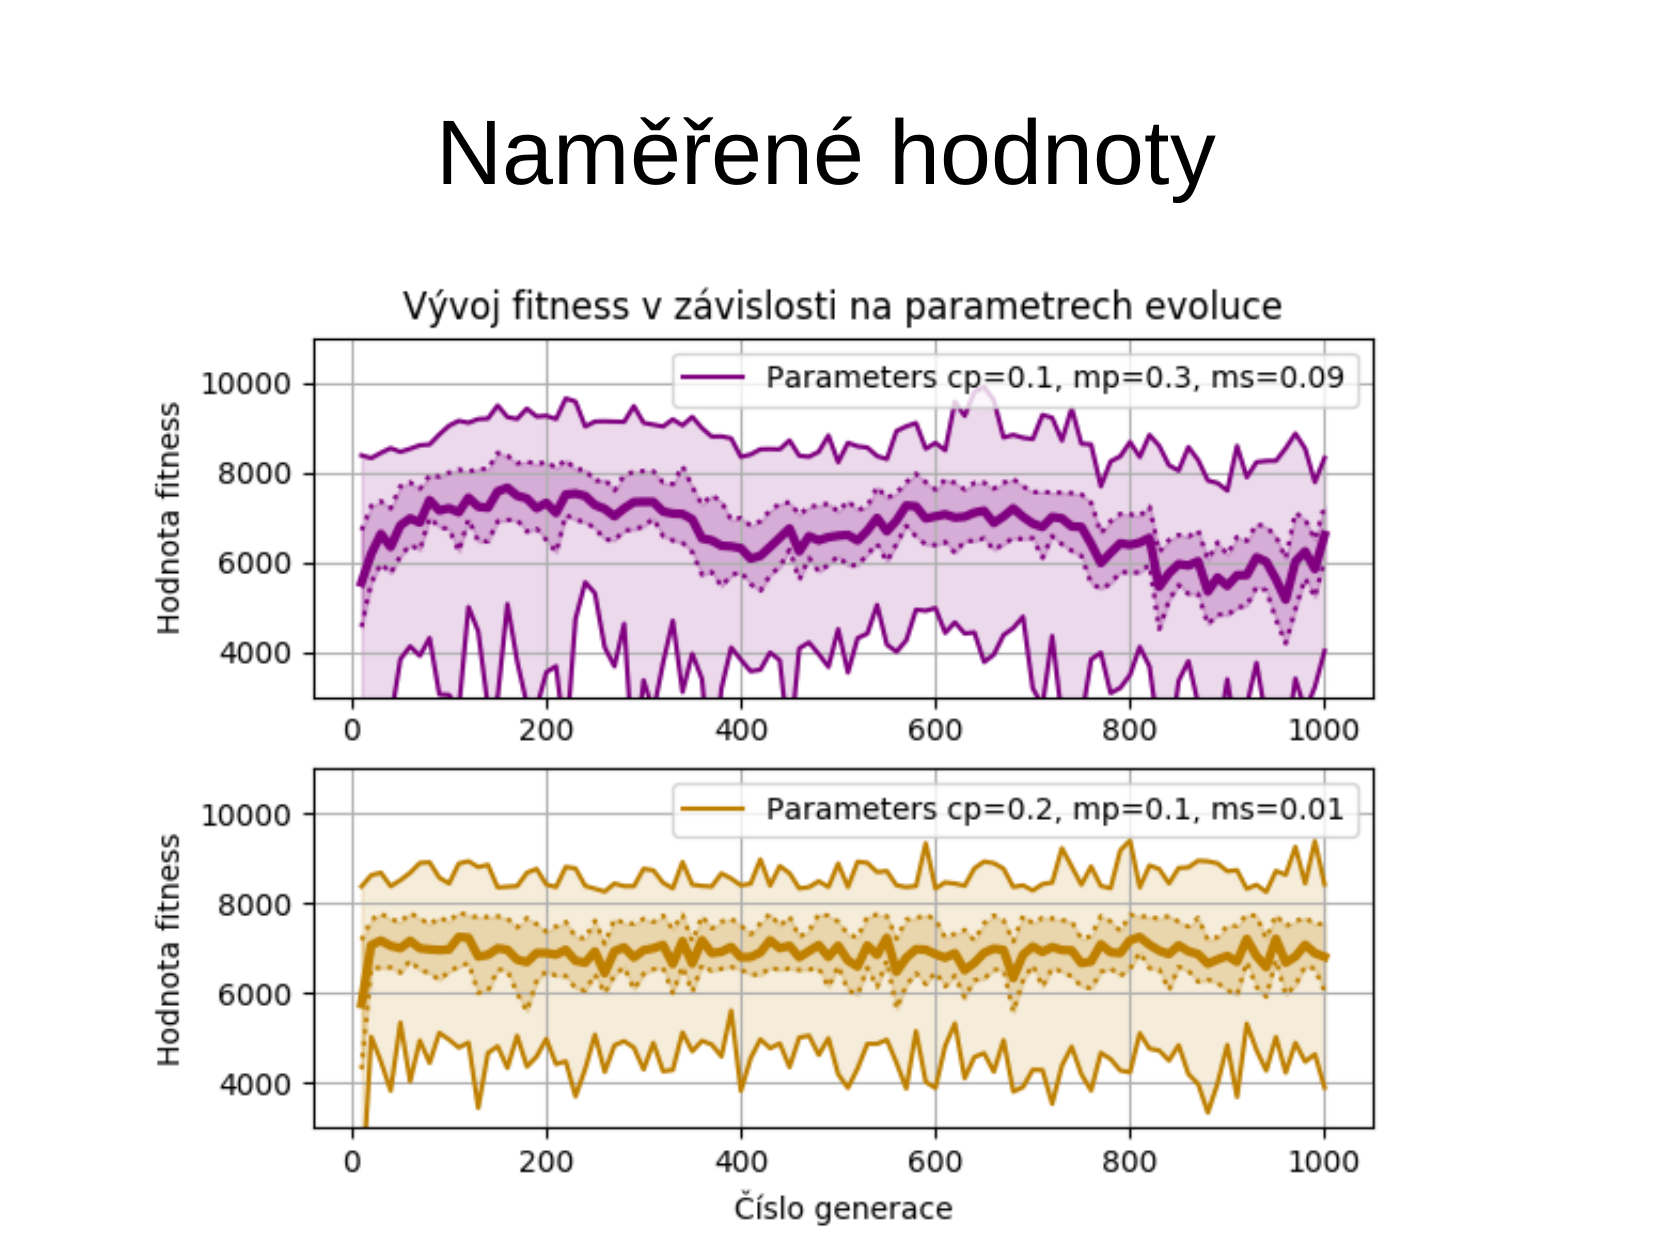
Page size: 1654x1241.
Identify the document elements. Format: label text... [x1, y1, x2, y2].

title Naměřené hodnoty [82, 49, 1571, 257]
picture [143, 215, 1510, 1241]
